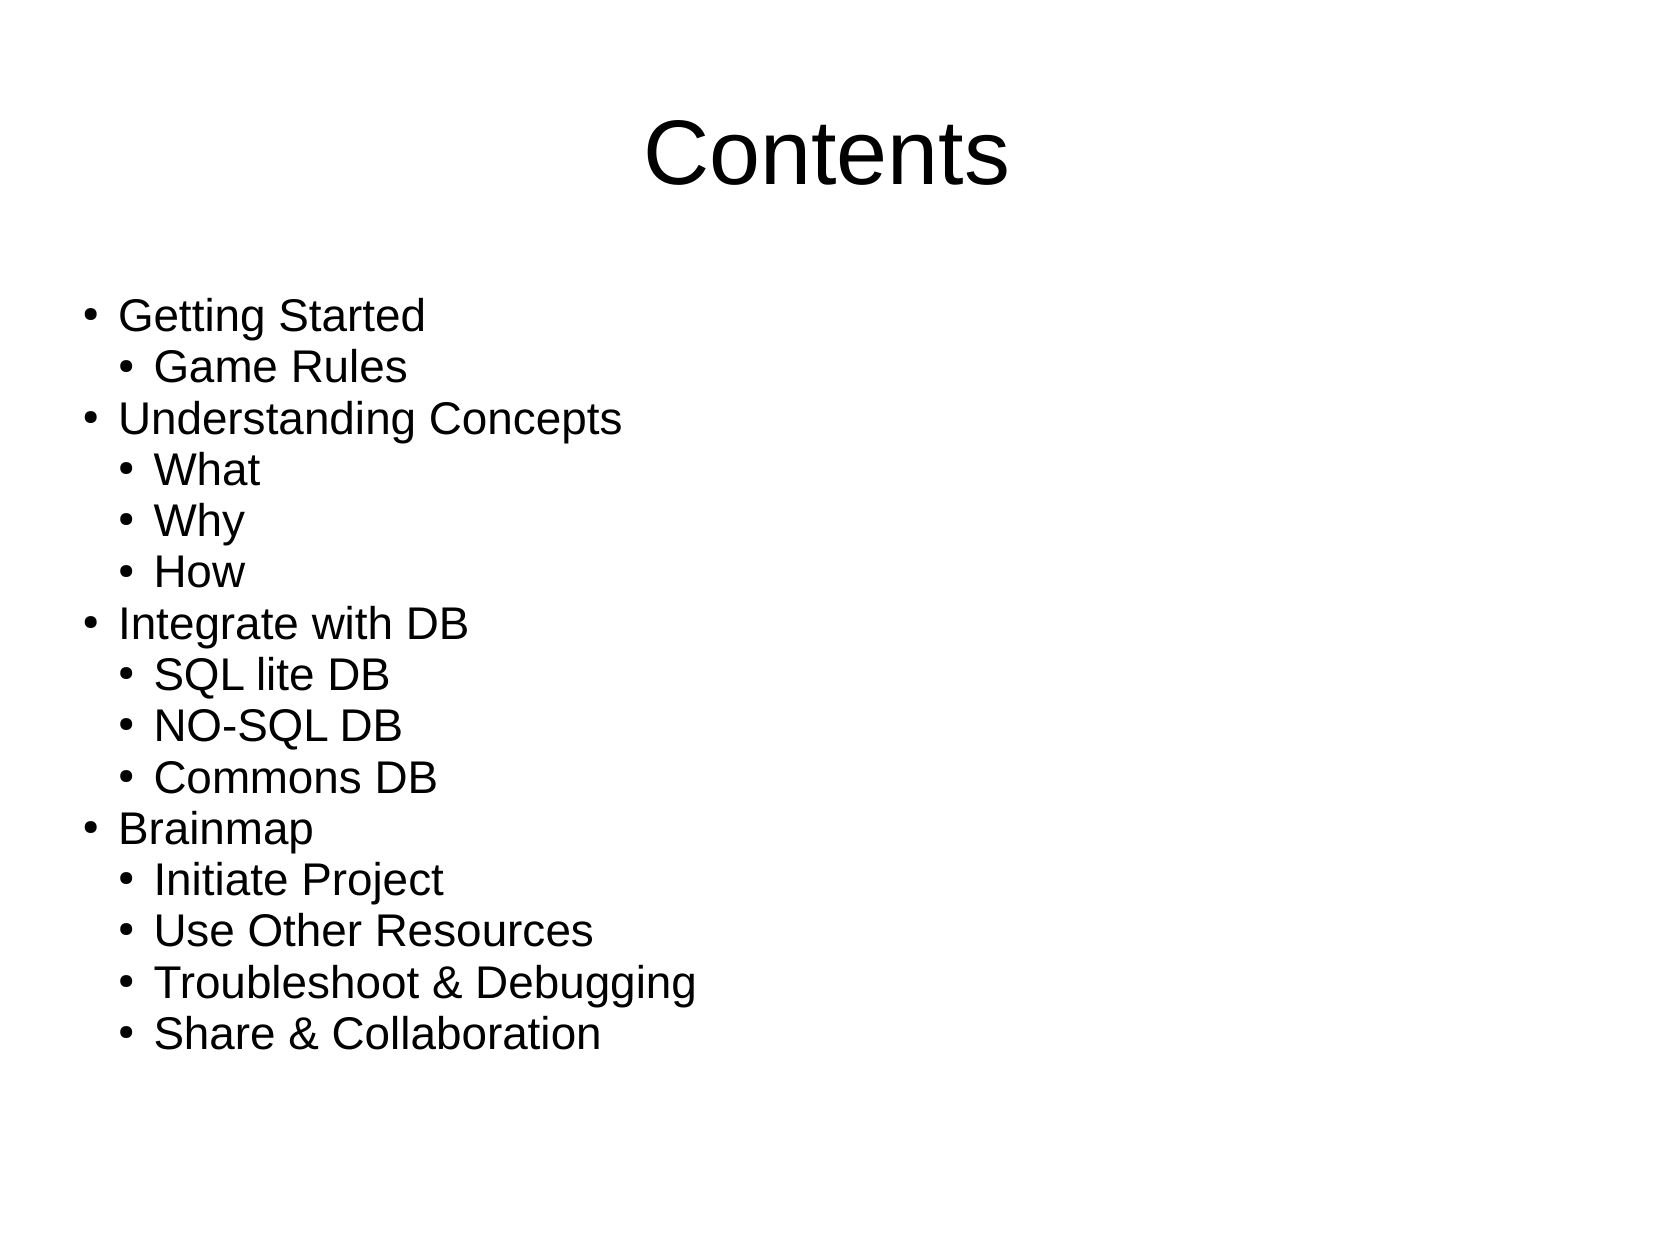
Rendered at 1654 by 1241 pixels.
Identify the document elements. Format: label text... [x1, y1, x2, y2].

title Contents [82, 49, 1571, 257]
subtitle Getting Started Game Rules Understanding Concepts What Why How Integrate with DB SQL lite DB NO-SQL DB Commons DB Brainmap Initiate Project Use Other Resources Troubleshoot & Debugging Share & Collaboration [82, 290, 1571, 1060]
